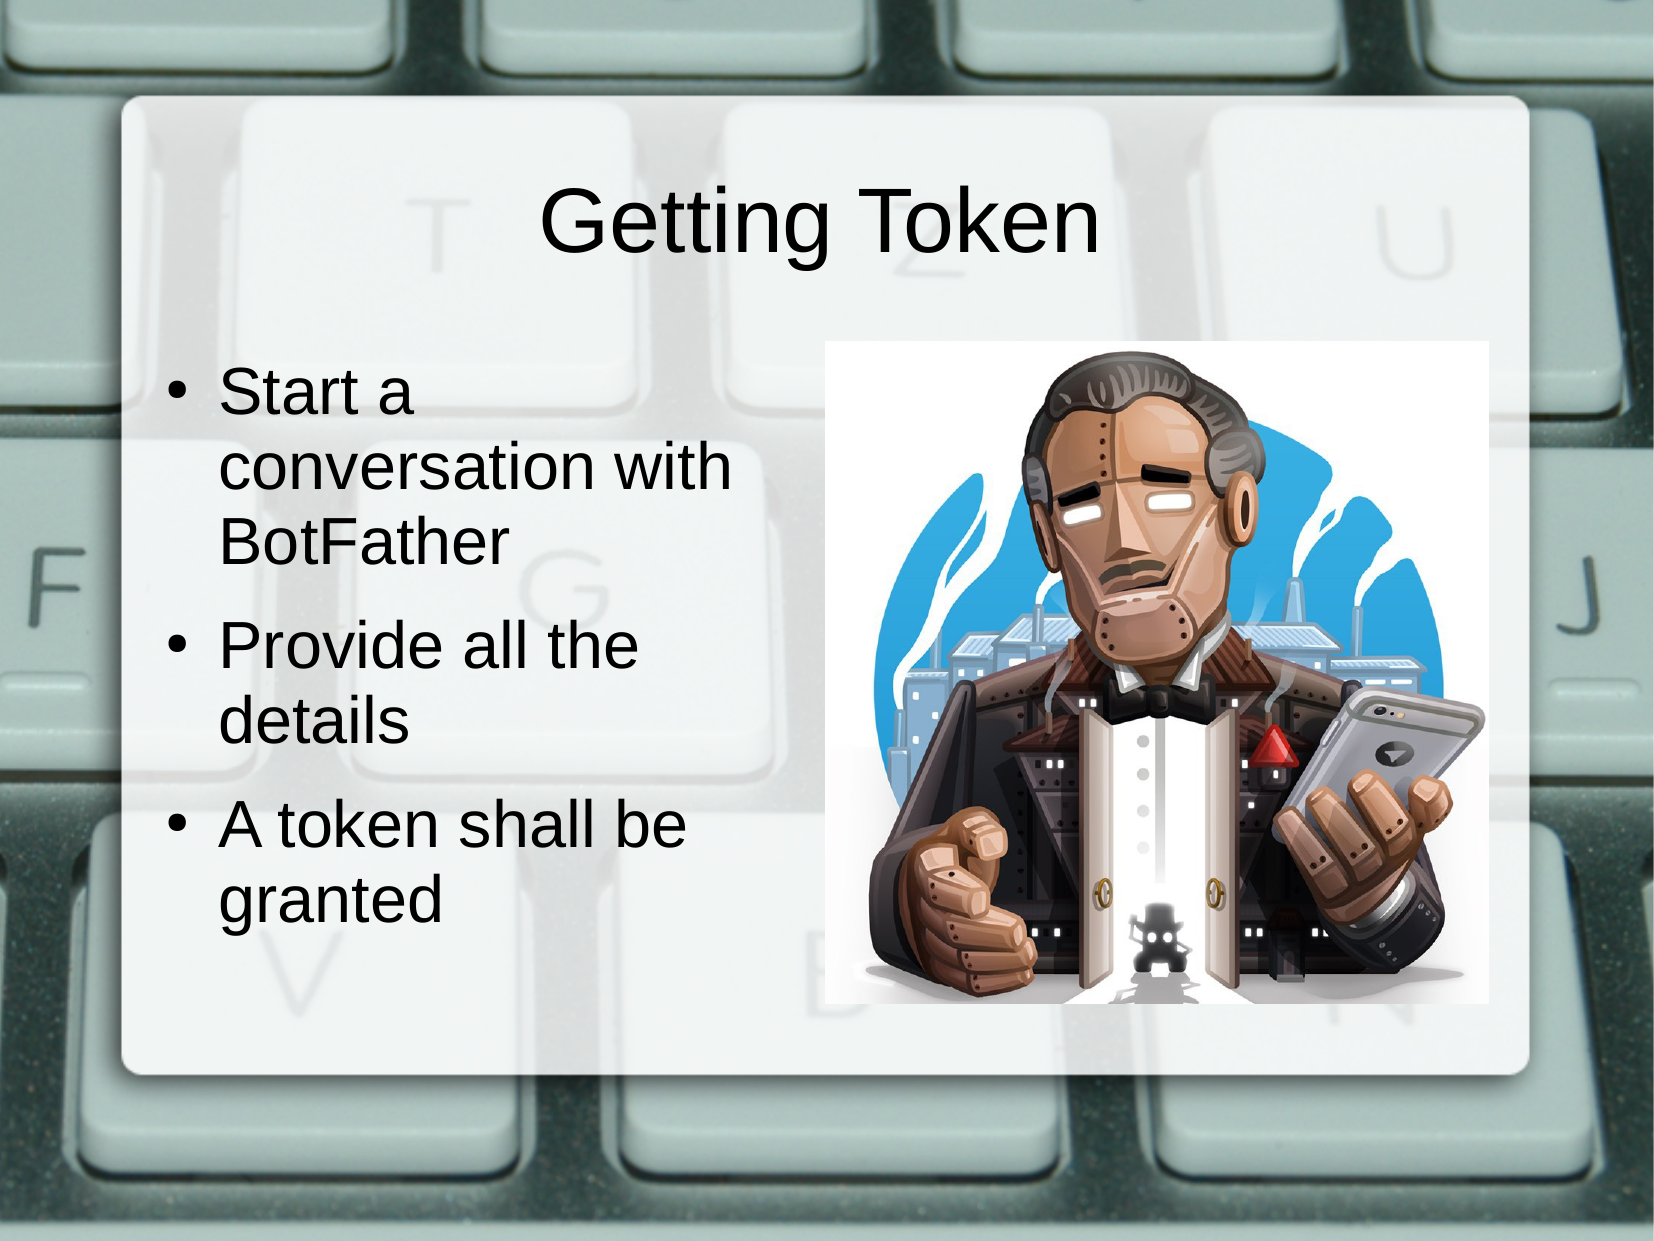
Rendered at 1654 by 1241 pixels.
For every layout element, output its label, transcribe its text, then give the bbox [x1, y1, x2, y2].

title Getting Token [135, 117, 1506, 325]
list Start a conversation with BotFather Provide all the details A token shall be granted [147, 354, 811, 1063]
picture [0, 0, 1654, 1241]
